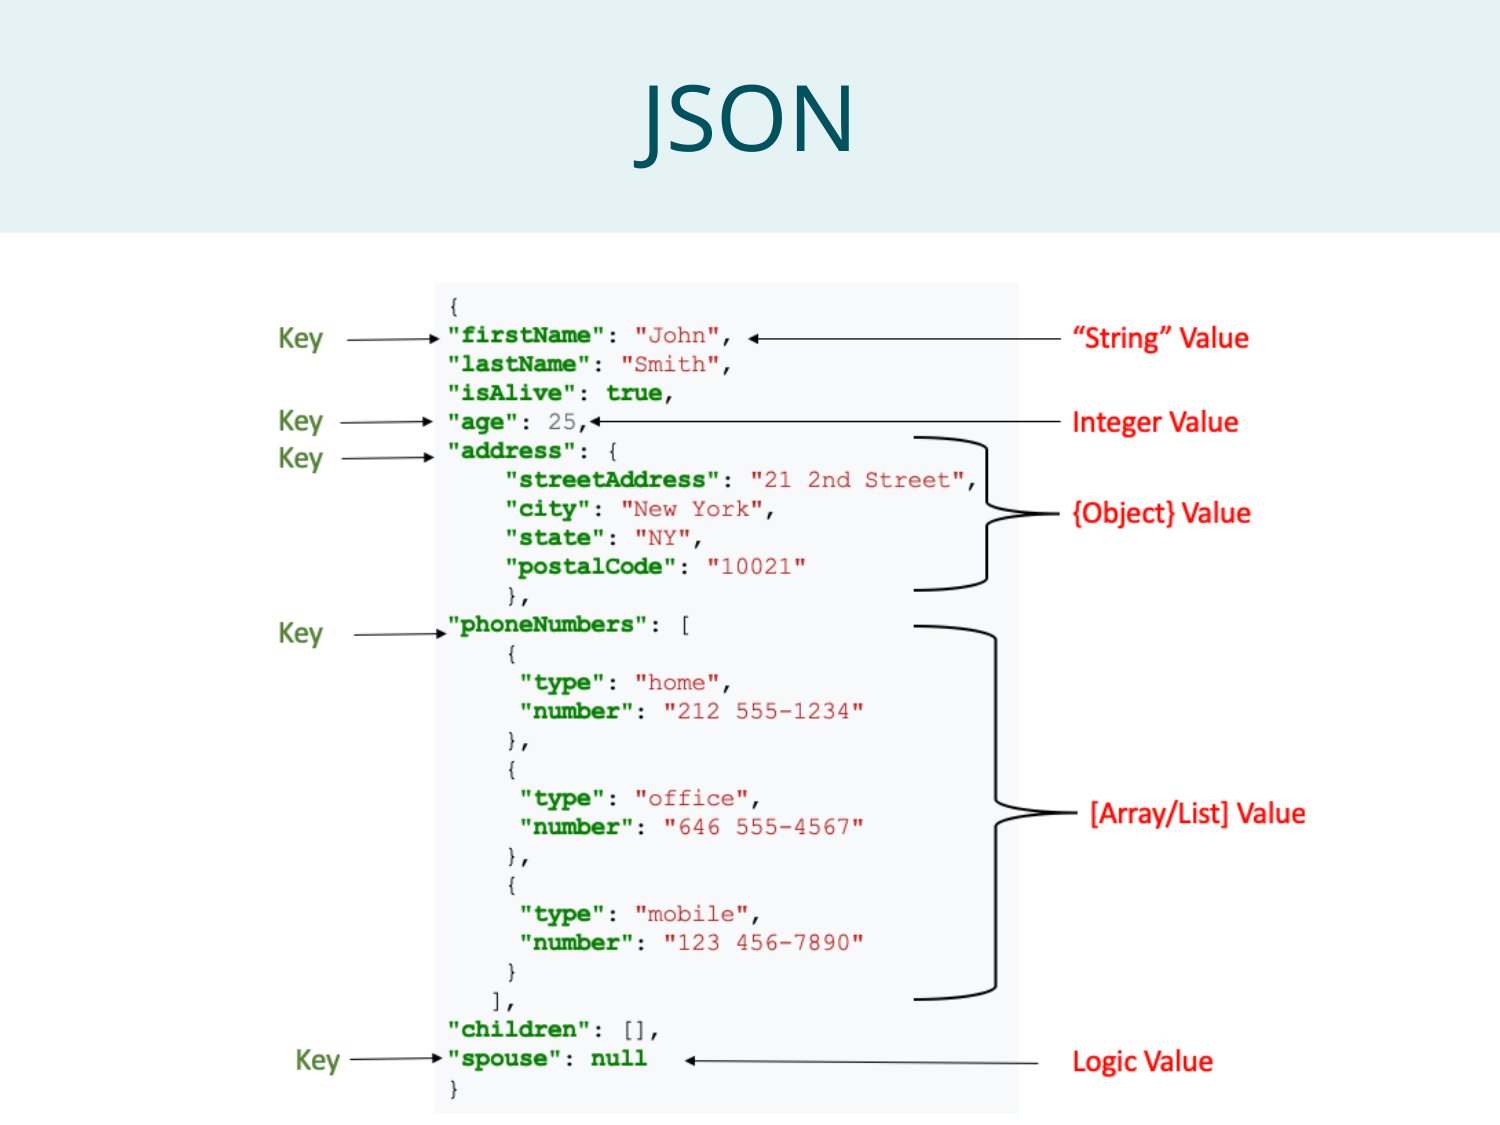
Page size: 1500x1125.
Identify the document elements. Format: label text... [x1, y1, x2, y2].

picture [256, 244, 1329, 1123]
title JSON [0, 0, 1500, 233]
